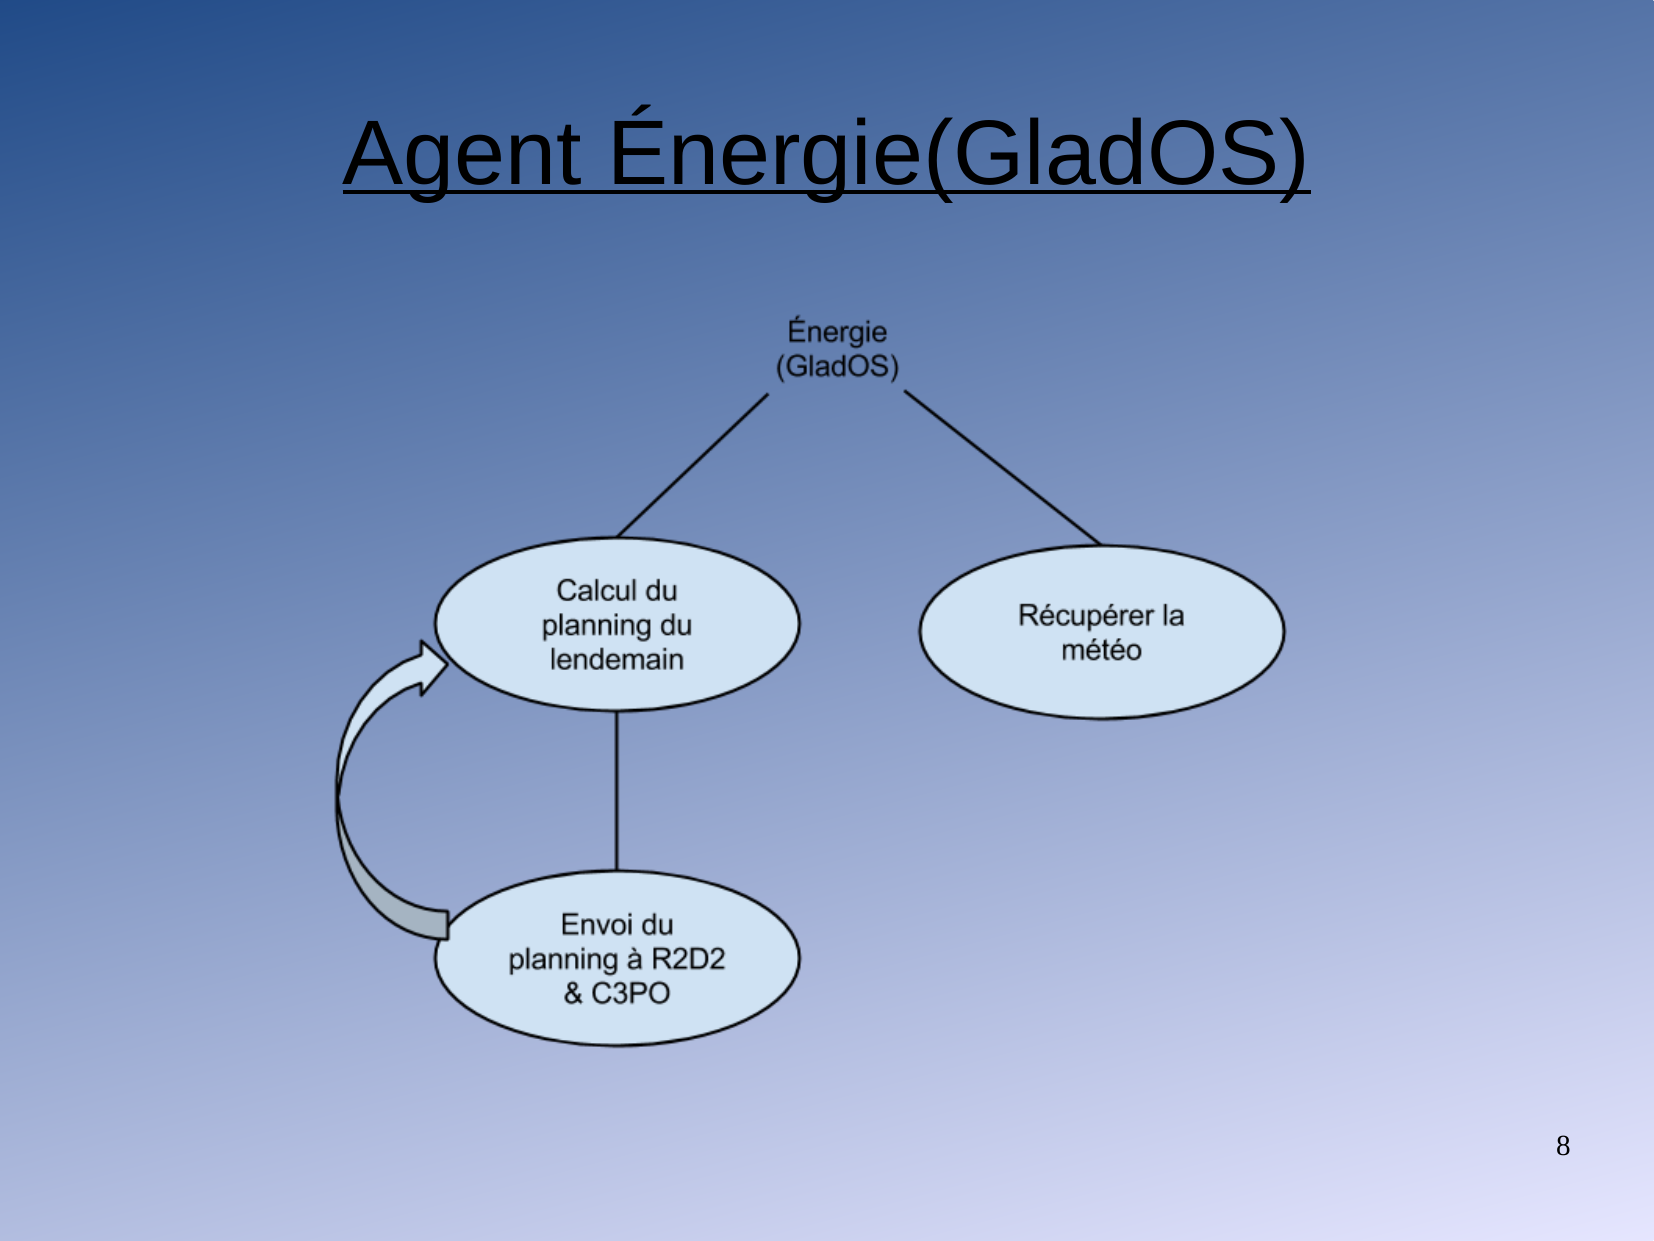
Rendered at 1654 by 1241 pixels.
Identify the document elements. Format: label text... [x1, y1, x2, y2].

title Agent Énergie(GladOS) [82, 49, 1571, 257]
picture [94, 268, 1595, 1241]
